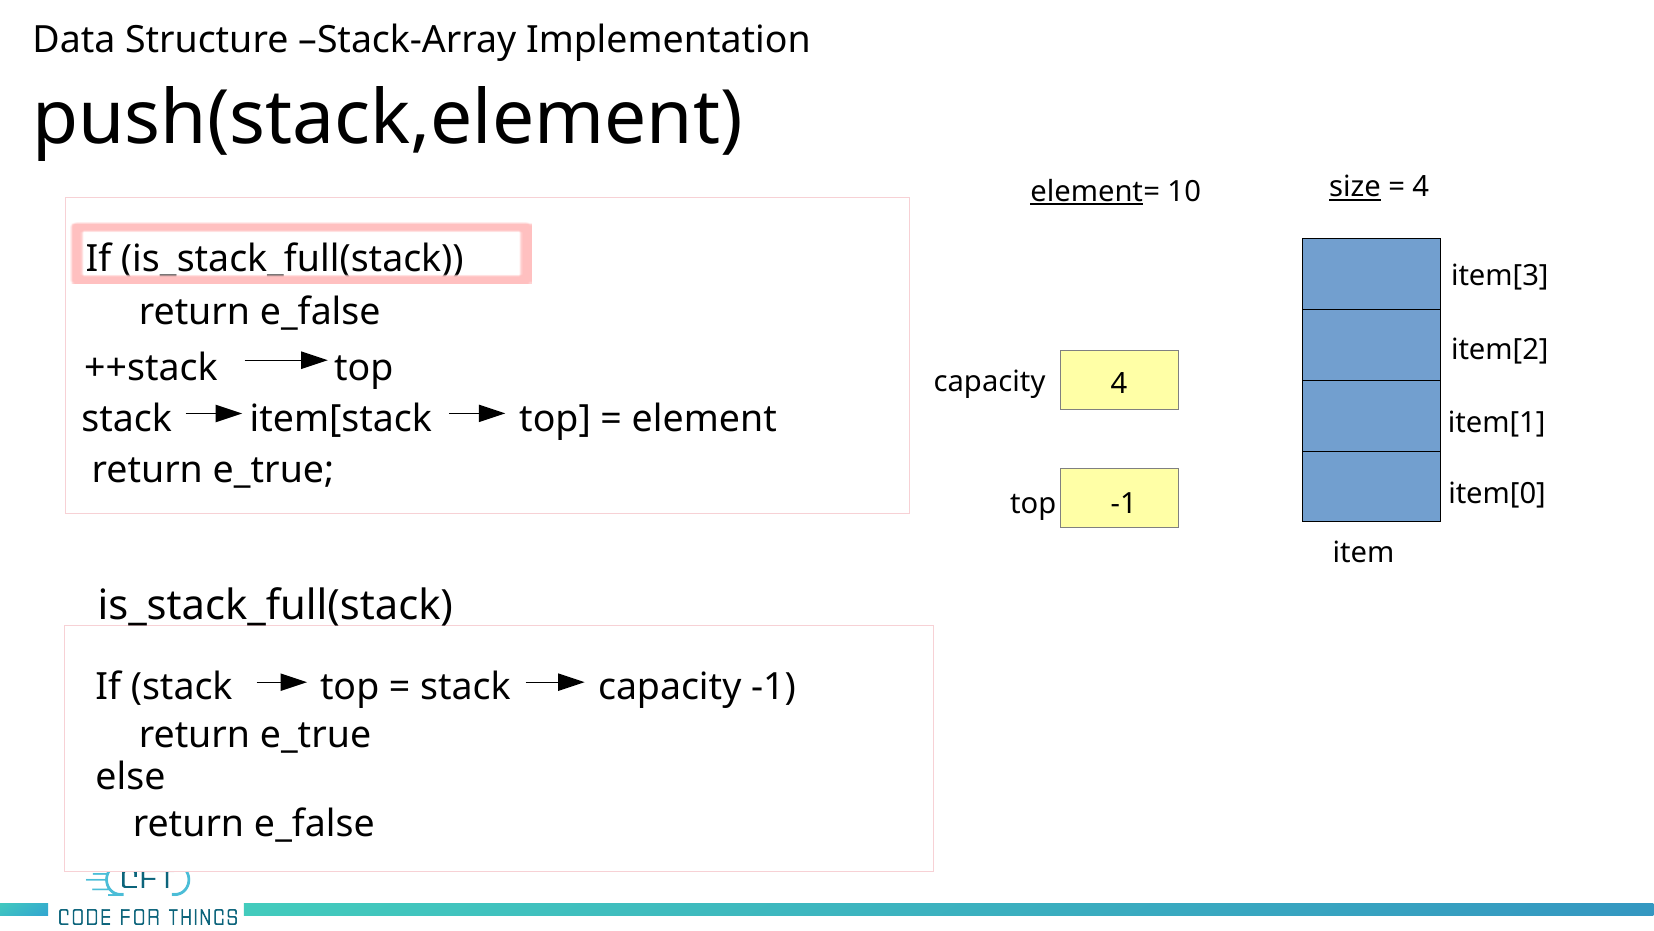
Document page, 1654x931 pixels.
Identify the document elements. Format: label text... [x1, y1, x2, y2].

text_box return e_false [118, 789, 406, 848]
text_box return e_true [124, 699, 399, 759]
text_box stack item[stack top] = element [47, 383, 839, 443]
text_box 4 [1095, 354, 1155, 404]
text_box [1302, 238, 1441, 522]
picture [59, 846, 237, 925]
text_box else [70, 741, 189, 801]
text_box size = 4 [1314, 166, 1510, 215]
text_box is_stack_full(stack) [82, 566, 626, 631]
text_box item[2] [1441, 330, 1575, 405]
picture [70, 222, 532, 284]
text_box [64, 625, 934, 872]
text_box ++stack top [69, 332, 508, 392]
text_box item[0] [1433, 478, 1572, 549]
text_box return e_true; [76, 443, 449, 502]
text_box -1 [1095, 474, 1179, 524]
text_box item[3] [1441, 246, 1575, 330]
text_box item[1] [1441, 405, 1572, 478]
text_box [65, 197, 910, 514]
text_box element= 10 [1015, 166, 1270, 212]
text_box return e_false [124, 284, 412, 332]
text_box If (is_stack_full(stack)) [412, 284, 532, 290]
text_box top [995, 474, 1102, 532]
title Data Structure –Stack-Array Implementation push(stack,element) [32, 12, 1536, 166]
text_box If (stack top = stack capacity -1) [70, 652, 910, 712]
text_box capacity [918, 352, 1085, 410]
text_box [1060, 350, 1179, 410]
text_box [1102, 524, 1179, 528]
text_box [1060, 468, 1179, 474]
text_box item [1317, 523, 1419, 573]
